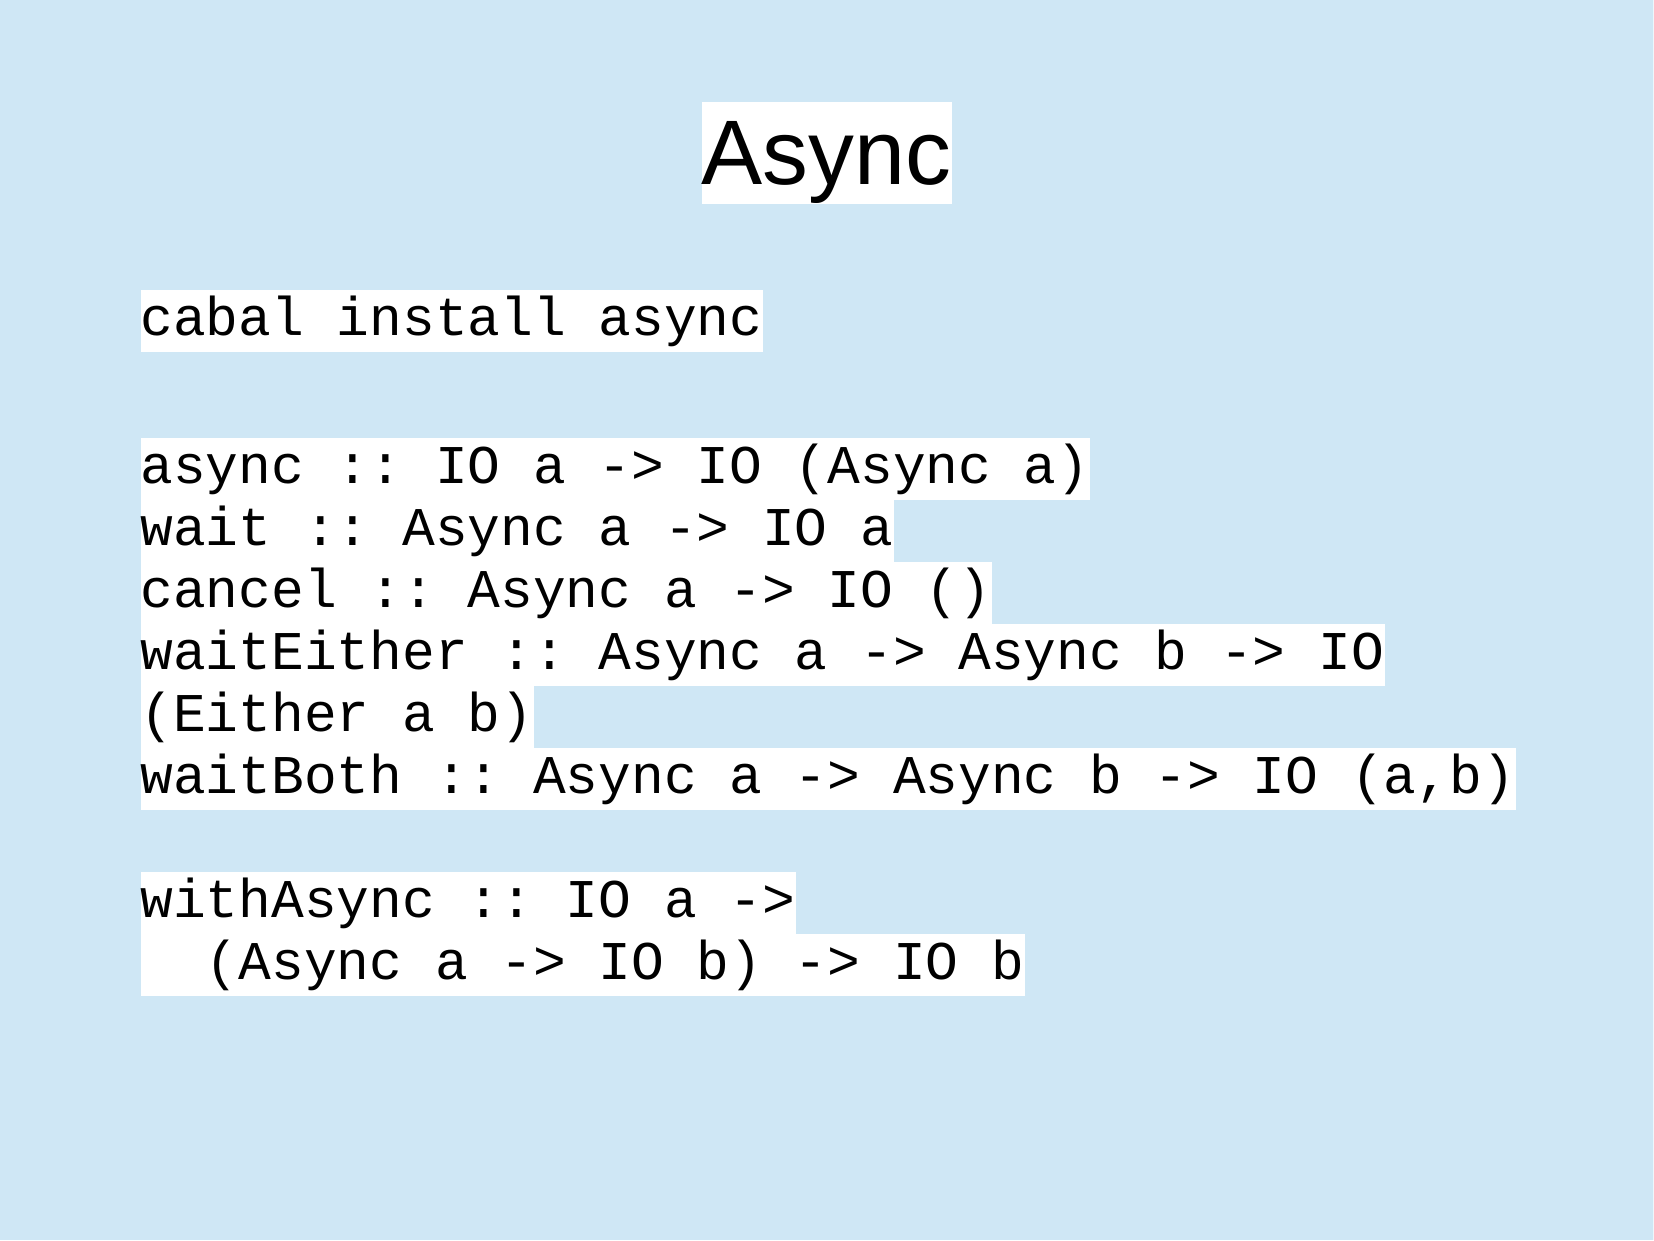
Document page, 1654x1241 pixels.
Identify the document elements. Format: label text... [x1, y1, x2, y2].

list cabal install async async :: IO a -> IO (Async a) wait :: Async a -> IO a cancel :: Async a -> IO () waitEither :: Async a -> Async b -> IO (Either a b) waitBoth :: Async a -> Async b -> IO (a,b) withAsync :: IO a -> (Async a -> IO b) -> IO b [82, 290, 1571, 1010]
title Async [82, 49, 1571, 257]
